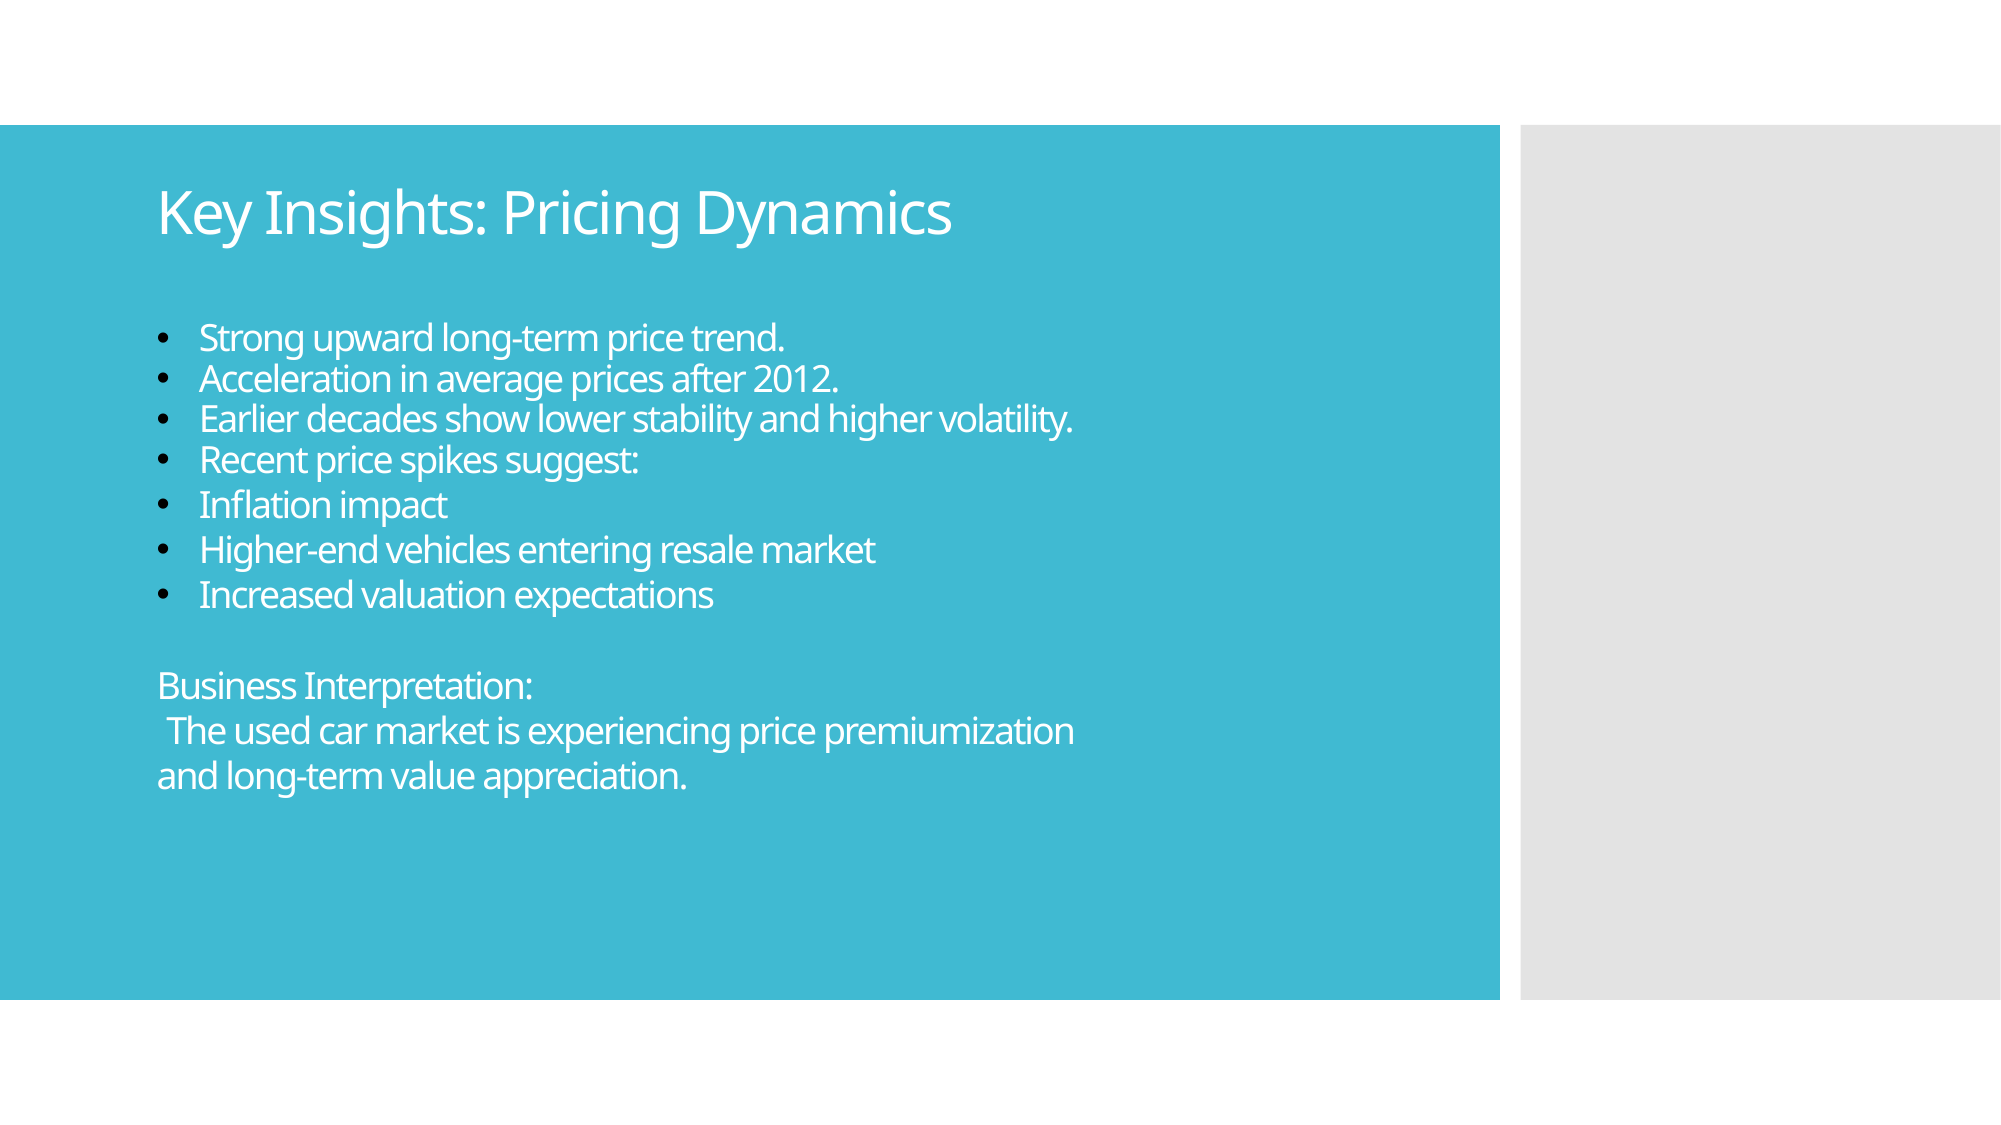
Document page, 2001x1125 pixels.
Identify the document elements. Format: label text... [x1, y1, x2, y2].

title Key Insights: Pricing Dynamics Strong upward long-term price trend. Acceleration in average prices after 2012. Earlier decades show lower stability and higher volatility. Recent price spikes suggest: Inflation impact Higher-end vehicles entering resale market Increased valuation expectations Business Interpretation: The used car market is experiencing price premiumization and long-term value appreciation. [141, 172, 1120, 805]
